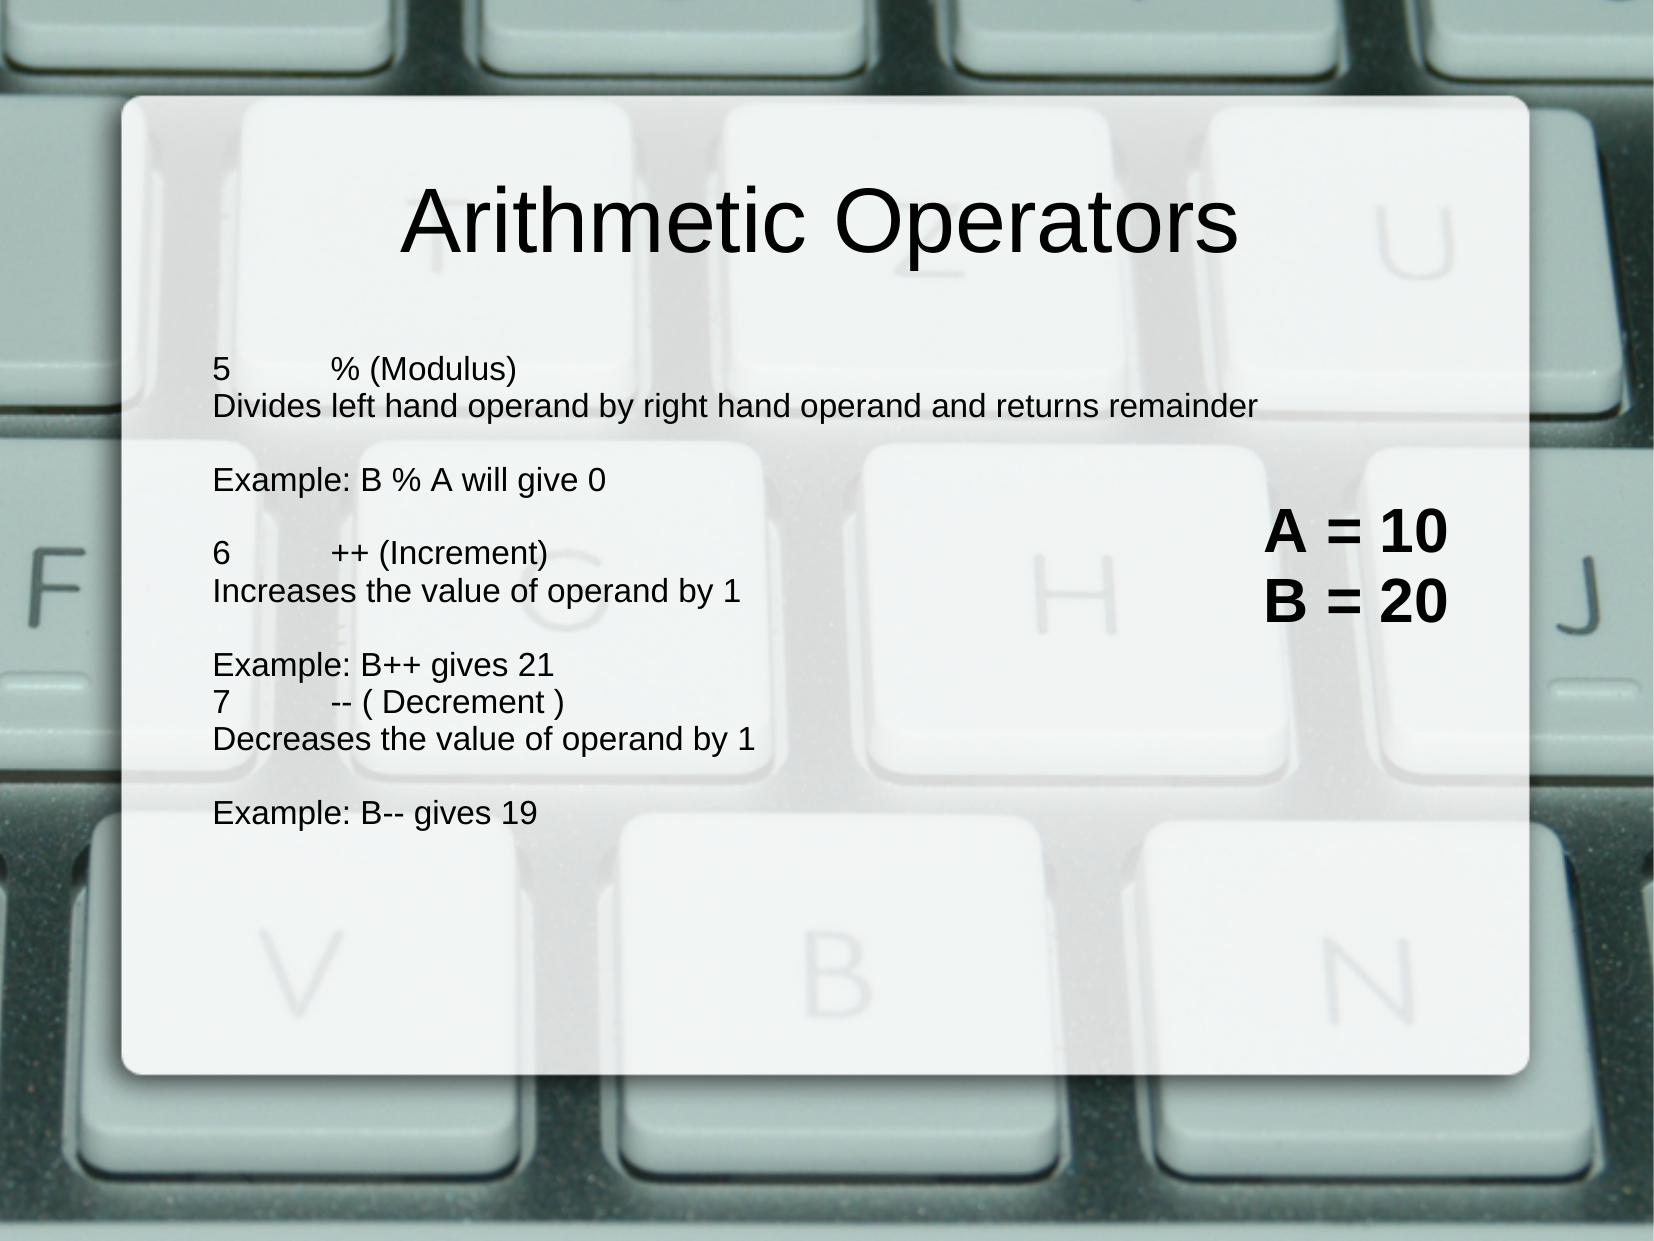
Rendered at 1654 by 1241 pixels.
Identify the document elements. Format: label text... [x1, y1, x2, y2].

text_box 5 % (Modulus) Divides left hand operand by right hand operand and returns remainder Example: B % A will give 0 6 ++ (Increment) Increases the value of operand by 1 Example: B++ gives 21 7 -- ( Decrement ) Decreases the value of operand by 1 Example: B-- gives 19 [212, 349, 1654, 1075]
picture [0, 0, 1654, 1241]
title Arithmetic Operators [135, 117, 1506, 325]
text_box A = 10 B = 20 [1263, 496, 1450, 640]
